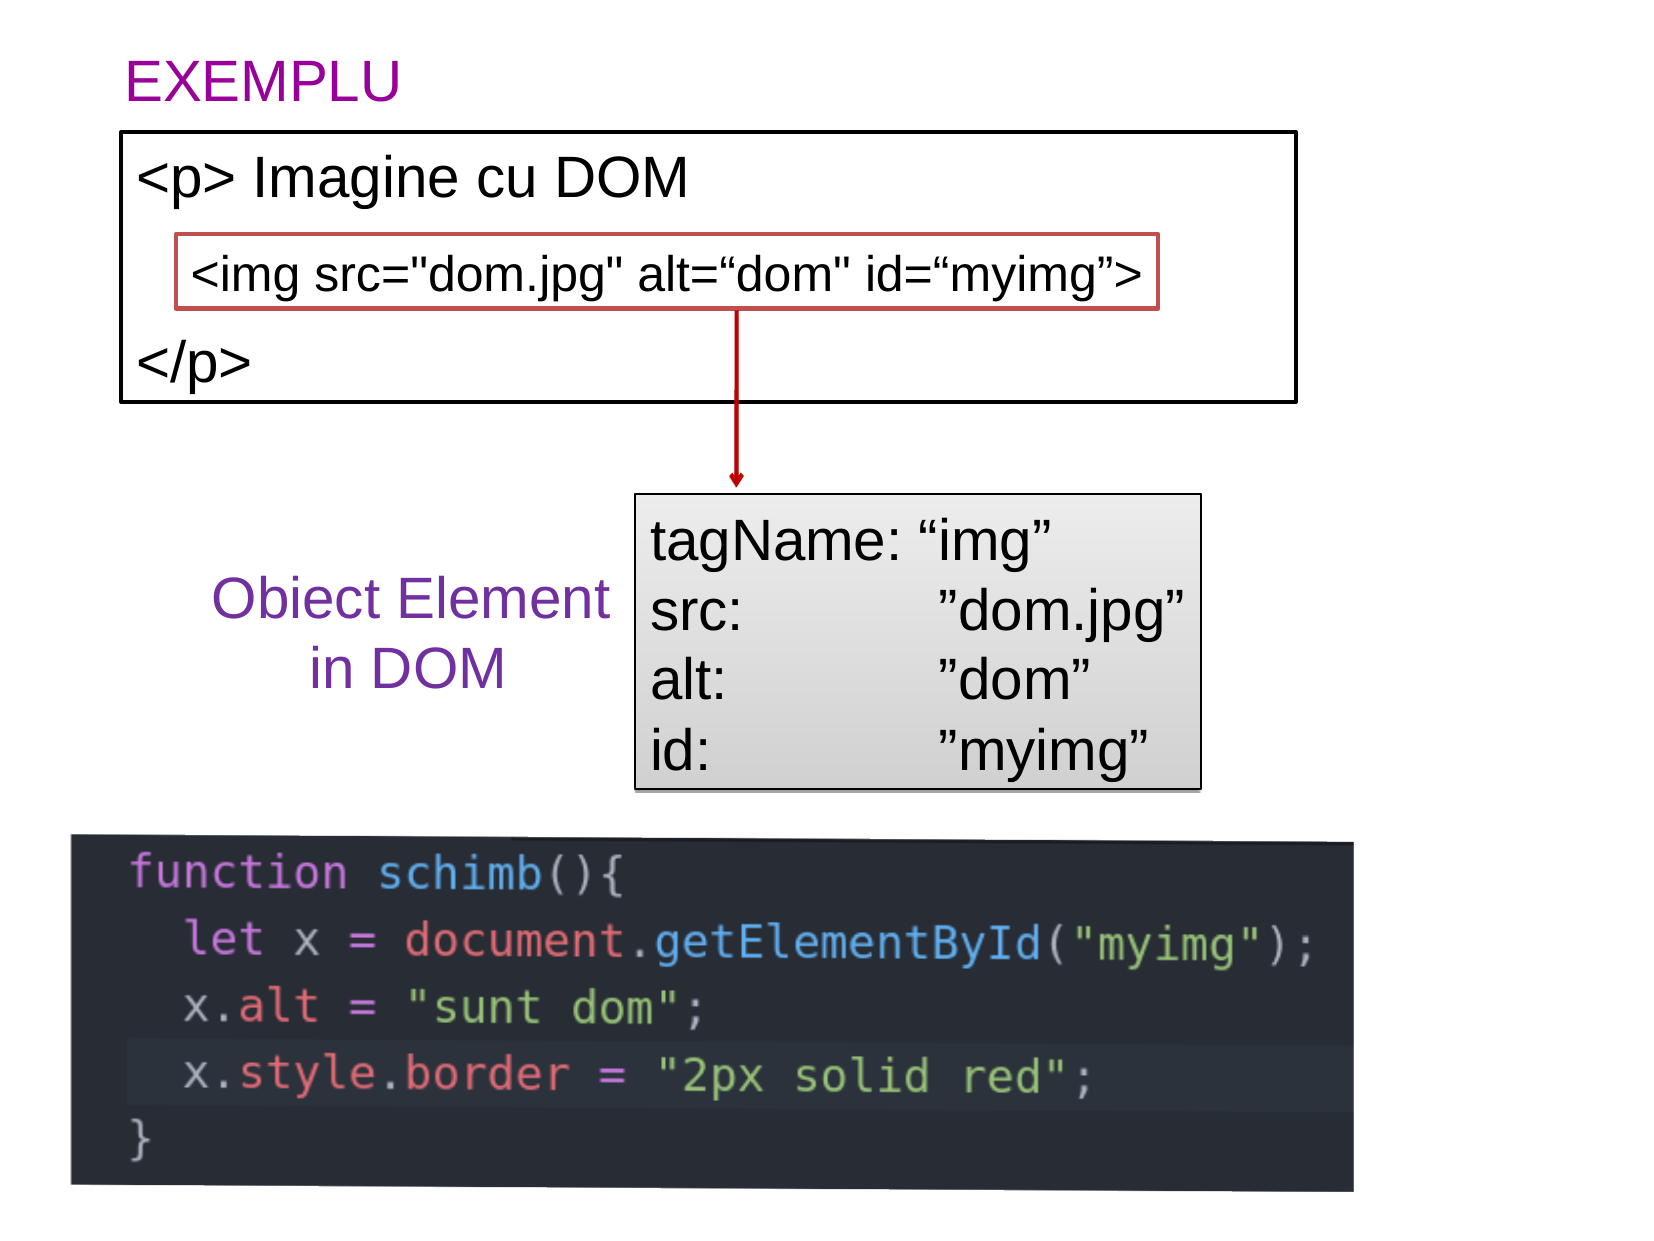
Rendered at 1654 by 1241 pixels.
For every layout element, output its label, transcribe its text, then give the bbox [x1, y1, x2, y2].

text_box <img src="dom.jpg" alt=“dom" id=“myimg”> [175, 233, 1159, 309]
text_box <p> Imagine cu DOM </p> [121, 132, 1297, 402]
text_box EXEMPLU [109, 41, 418, 122]
text_box tagName: “img” src: ”dom.jpg” alt: ”dom” id: ”myimg” [635, 494, 1201, 789]
picture [70, 833, 1354, 1192]
text_box Obiect Element in DOM [197, 552, 626, 753]
